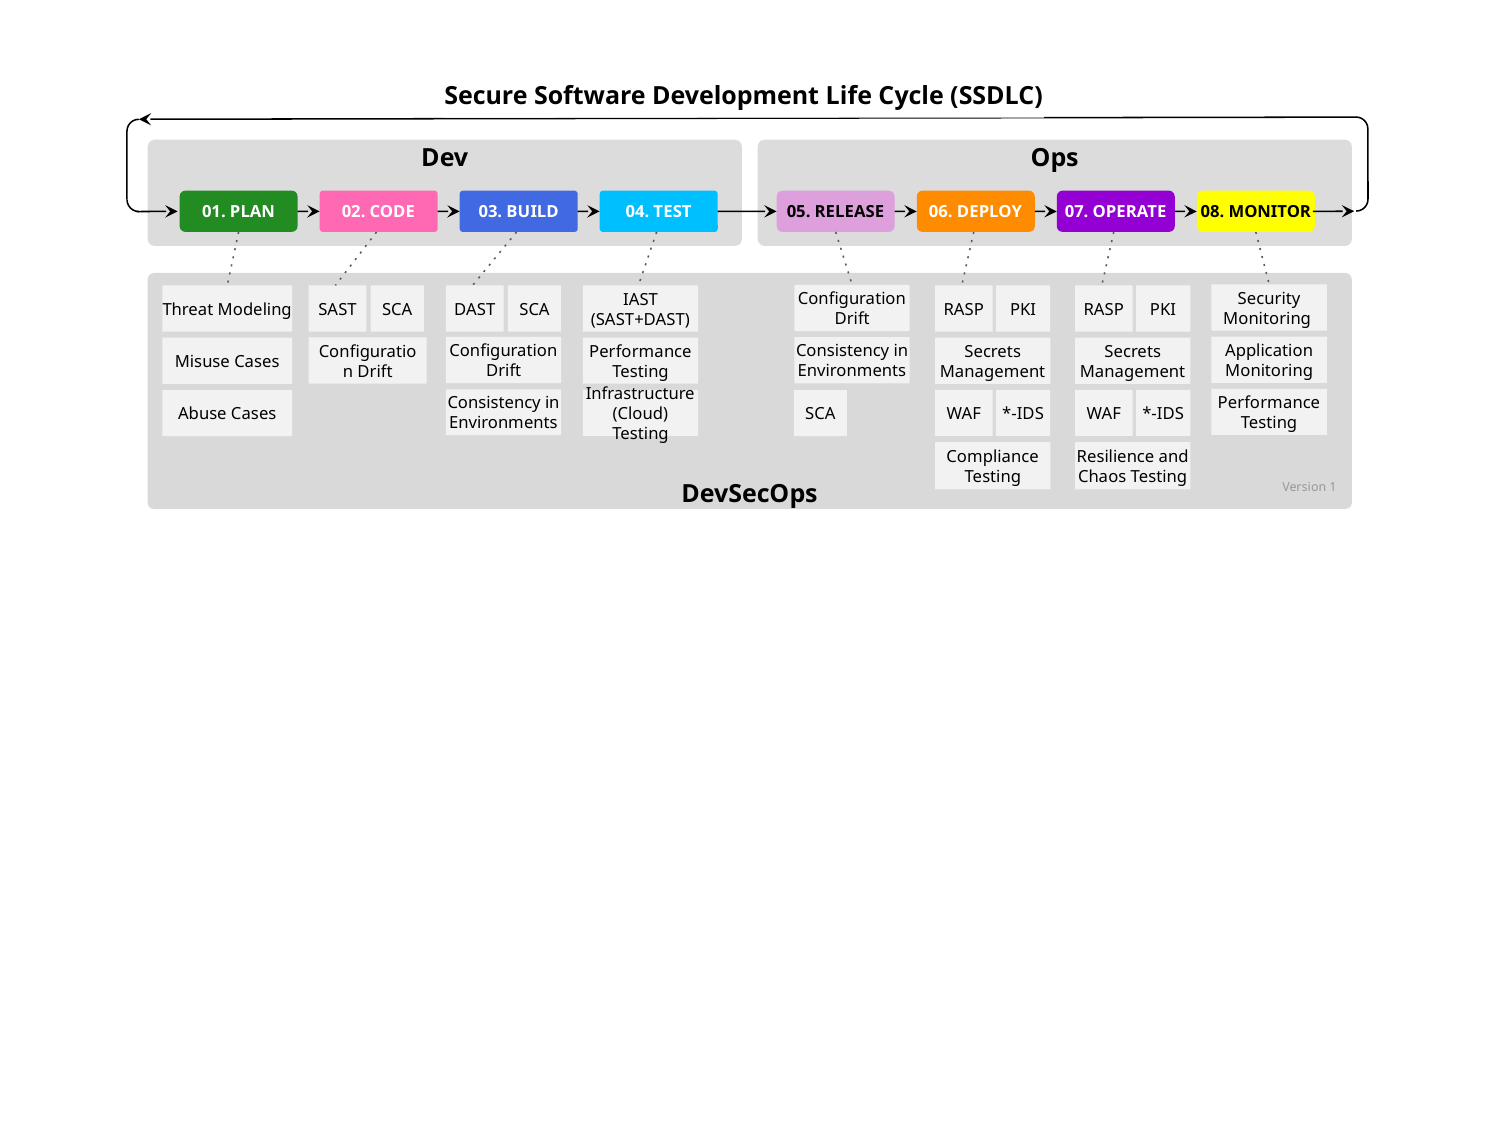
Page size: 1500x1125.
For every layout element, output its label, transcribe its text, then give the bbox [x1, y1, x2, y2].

text_box SAST [308, 285, 367, 332]
text_box Secrets Management [1075, 337, 1191, 384]
text_box Application Monitoring [1211, 336, 1327, 383]
text_box 06. DEPLOY [916, 190, 1035, 232]
text_box Consistency in Environments [794, 337, 910, 384]
text_box Misuse Cases [162, 337, 293, 384]
text_box Consistency in Environments [445, 389, 562, 436]
text_box xxx [120, 67, 1374, 518]
text_box IAST (SAST+DAST) [582, 285, 699, 332]
text_box Configuration Drift [308, 337, 427, 384]
text_box Secure Software Development Life Cycle (SSDLC) [444, 71, 1045, 118]
text_box 04. TEST [599, 190, 718, 232]
text_box Threat Modeling [162, 285, 293, 332]
text_box 01. PLAN [179, 190, 298, 232]
text_box Configuration Drift [794, 284, 910, 332]
text_box WAF [935, 389, 993, 436]
text_box Compliance Testing [935, 442, 1051, 490]
text_box Ops [757, 139, 1352, 246]
text_box Secrets Management [935, 337, 1051, 384]
text_box Abuse Cases [162, 390, 293, 437]
text_box Infrastructure (Cloud) Testing [582, 389, 699, 436]
text_box SCA [370, 285, 424, 332]
text_box Performance Testing [582, 337, 699, 384]
text_box 07. OPERATE [1056, 190, 1175, 232]
text_box Configuration Drift [445, 336, 562, 384]
text_box SCA [507, 285, 561, 332]
text_box 05. RELEASE [776, 190, 895, 232]
text_box Version 1 [1275, 477, 1345, 496]
text_box Dev [147, 139, 742, 246]
text_box 08. MONITOR [1196, 190, 1315, 232]
text_box RASP [935, 285, 993, 332]
text_box *-IDS [996, 389, 1051, 436]
text_box SCA [793, 390, 847, 437]
text_box 02. CODE [319, 190, 438, 232]
text_box Performance Testing [1211, 388, 1327, 435]
text_box PKI [996, 285, 1051, 332]
text_box DAST [445, 285, 504, 332]
text_box RASP [1075, 285, 1133, 332]
text_box *-IDS [1136, 389, 1191, 436]
text_box DevSecOps [147, 272, 1352, 510]
text_box WAF [1075, 389, 1133, 436]
text_box Security Monitoring [1211, 284, 1327, 331]
text_box PKI [1136, 285, 1191, 332]
text_box 03. BUILD [459, 190, 578, 232]
text_box Resilience and Chaos Testing [1075, 442, 1191, 490]
